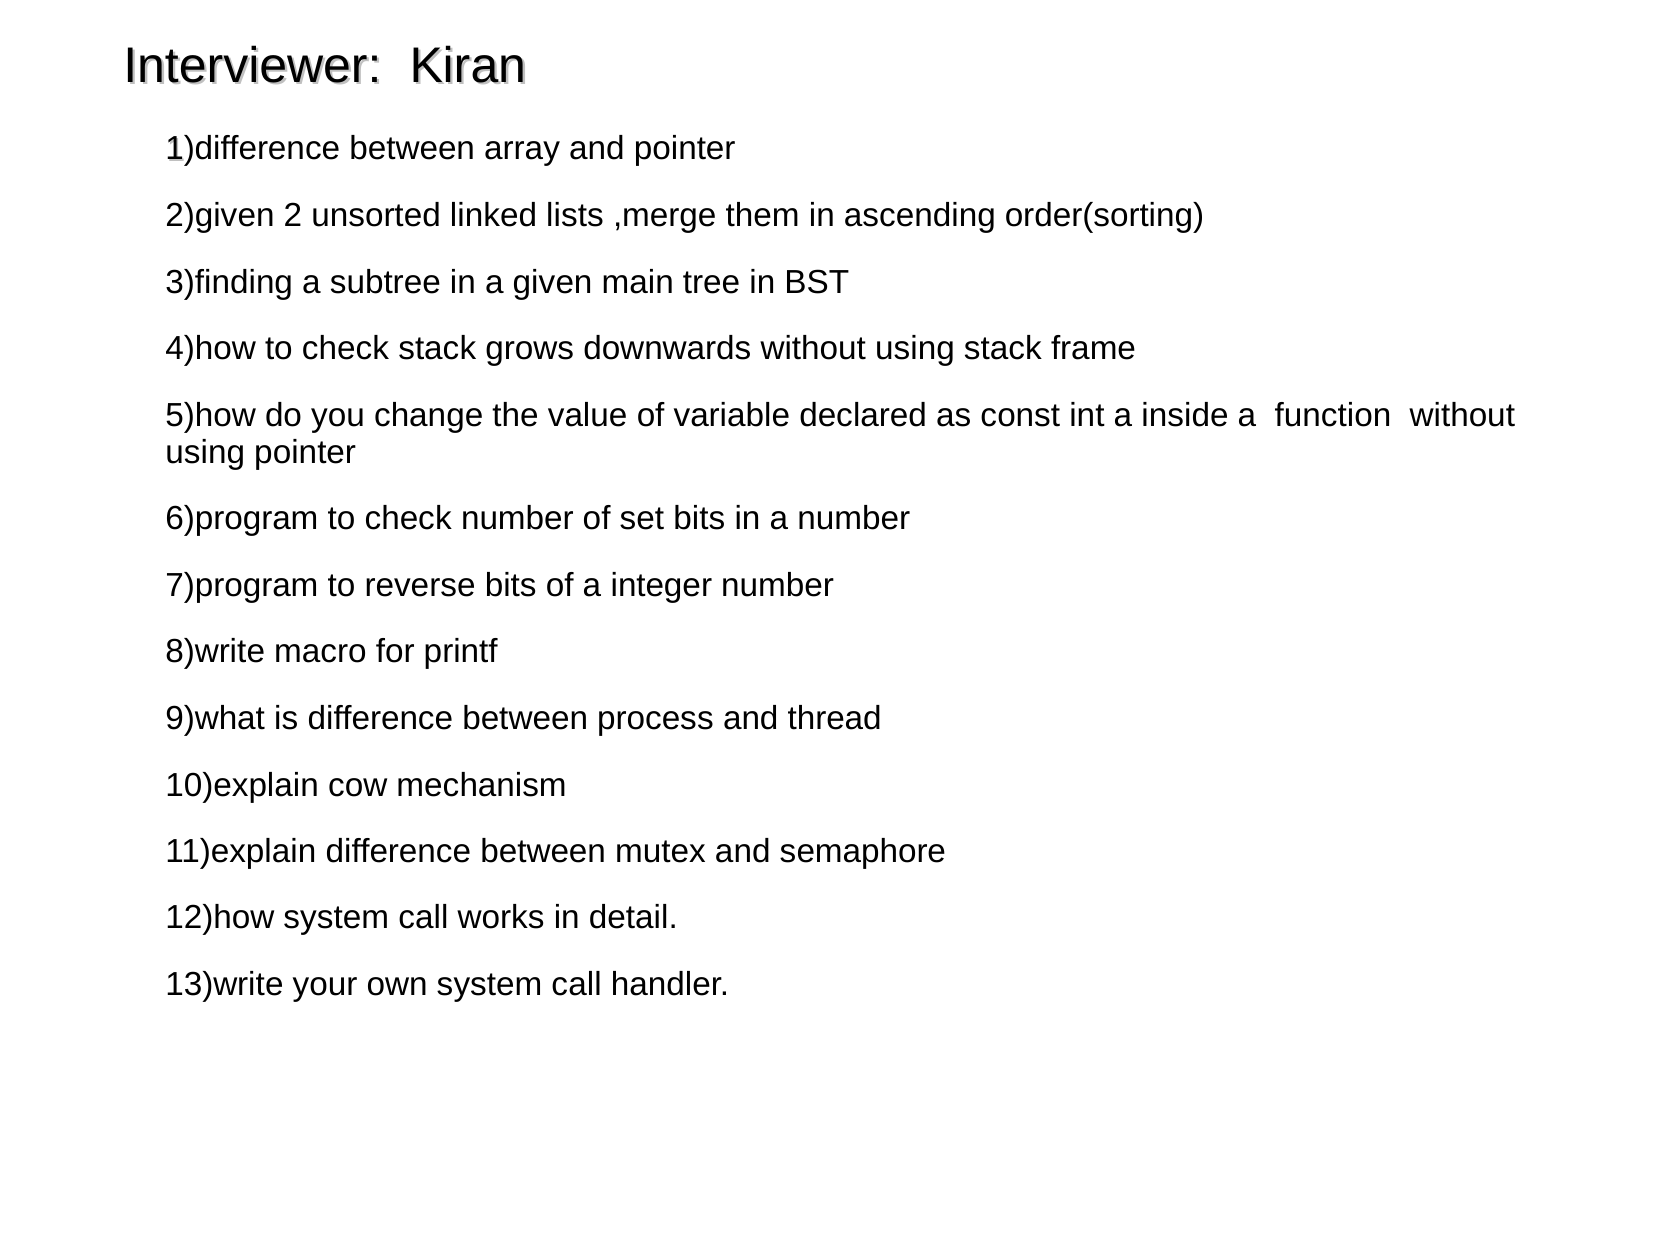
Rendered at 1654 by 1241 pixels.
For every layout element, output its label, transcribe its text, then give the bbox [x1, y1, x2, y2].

title Interviewer: Kiran [82, 23, 567, 107]
list 1)difference between array and pointer 2)given 2 unsorted linked lists ,merge them in ascending order(sorting) 3)finding a subtree in a given main tree in BST 4)how to check stack grows downwards without using stack frame 5)how do you change the value of variable declared as const int a inside a function without using pointer 6)program to check number of set bits in a number 7)program to reverse bits of a integer number 8)write macro for printf 9)what is difference between process and thread 10)explain cow mechanism 11)explain difference between mutex and semaphore 12)how system call works in detail. 13)write your own system call handler. [94, 129, 1583, 1134]
